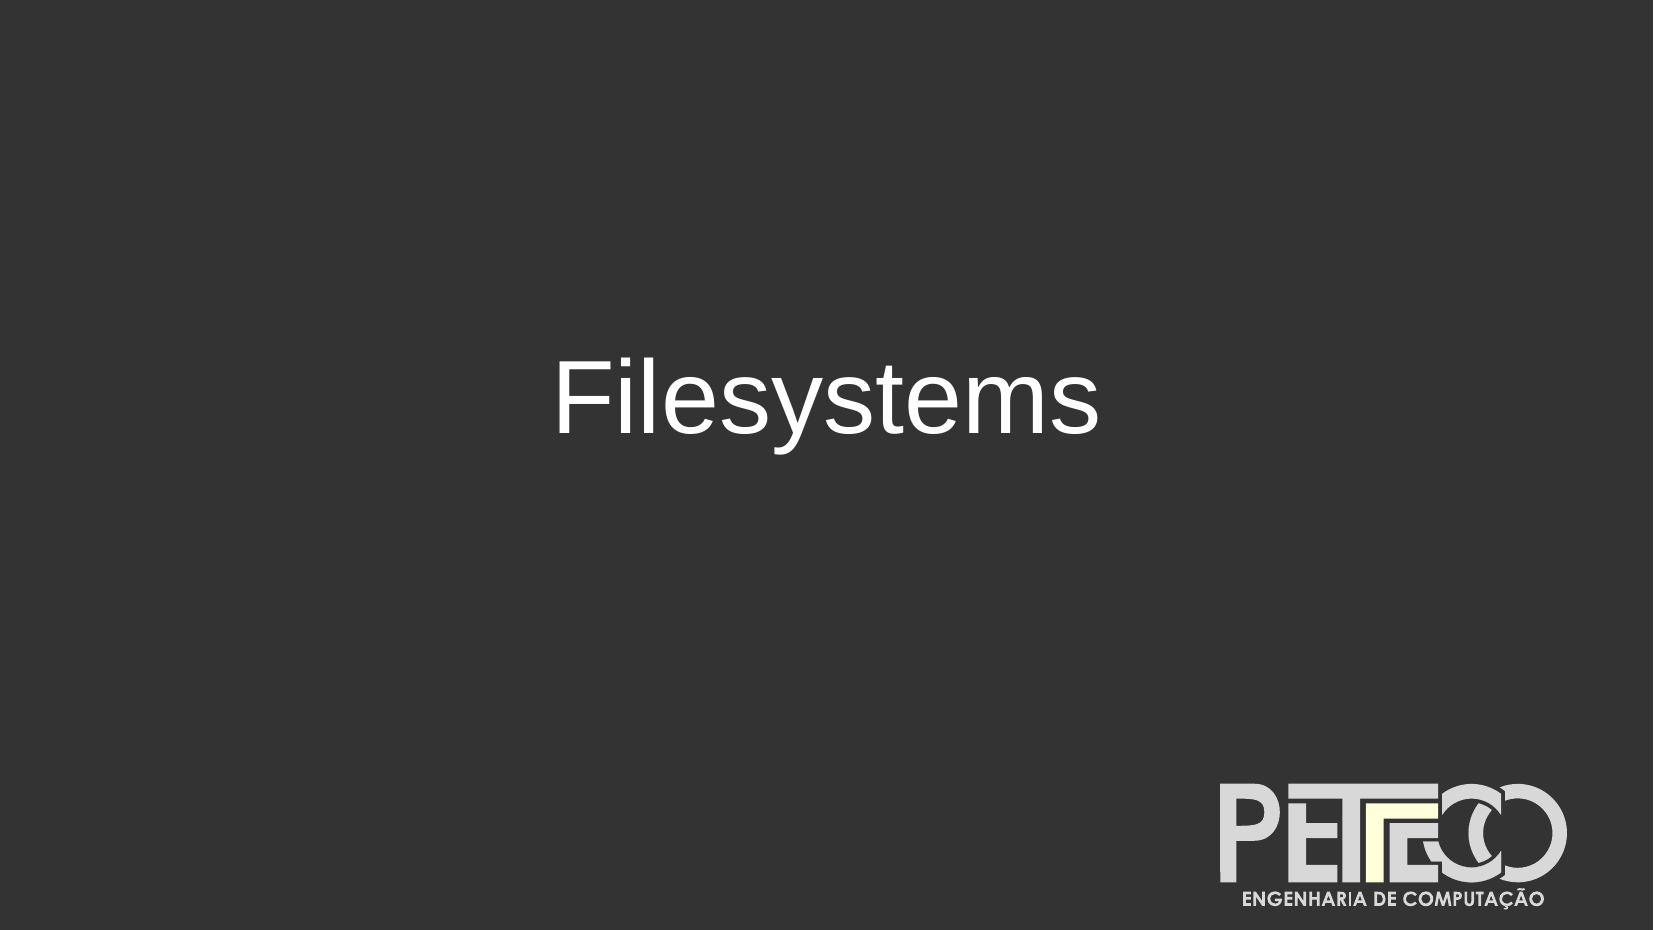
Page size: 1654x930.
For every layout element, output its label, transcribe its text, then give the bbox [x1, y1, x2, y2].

subtitle Filesystems [82, 37, 1571, 757]
